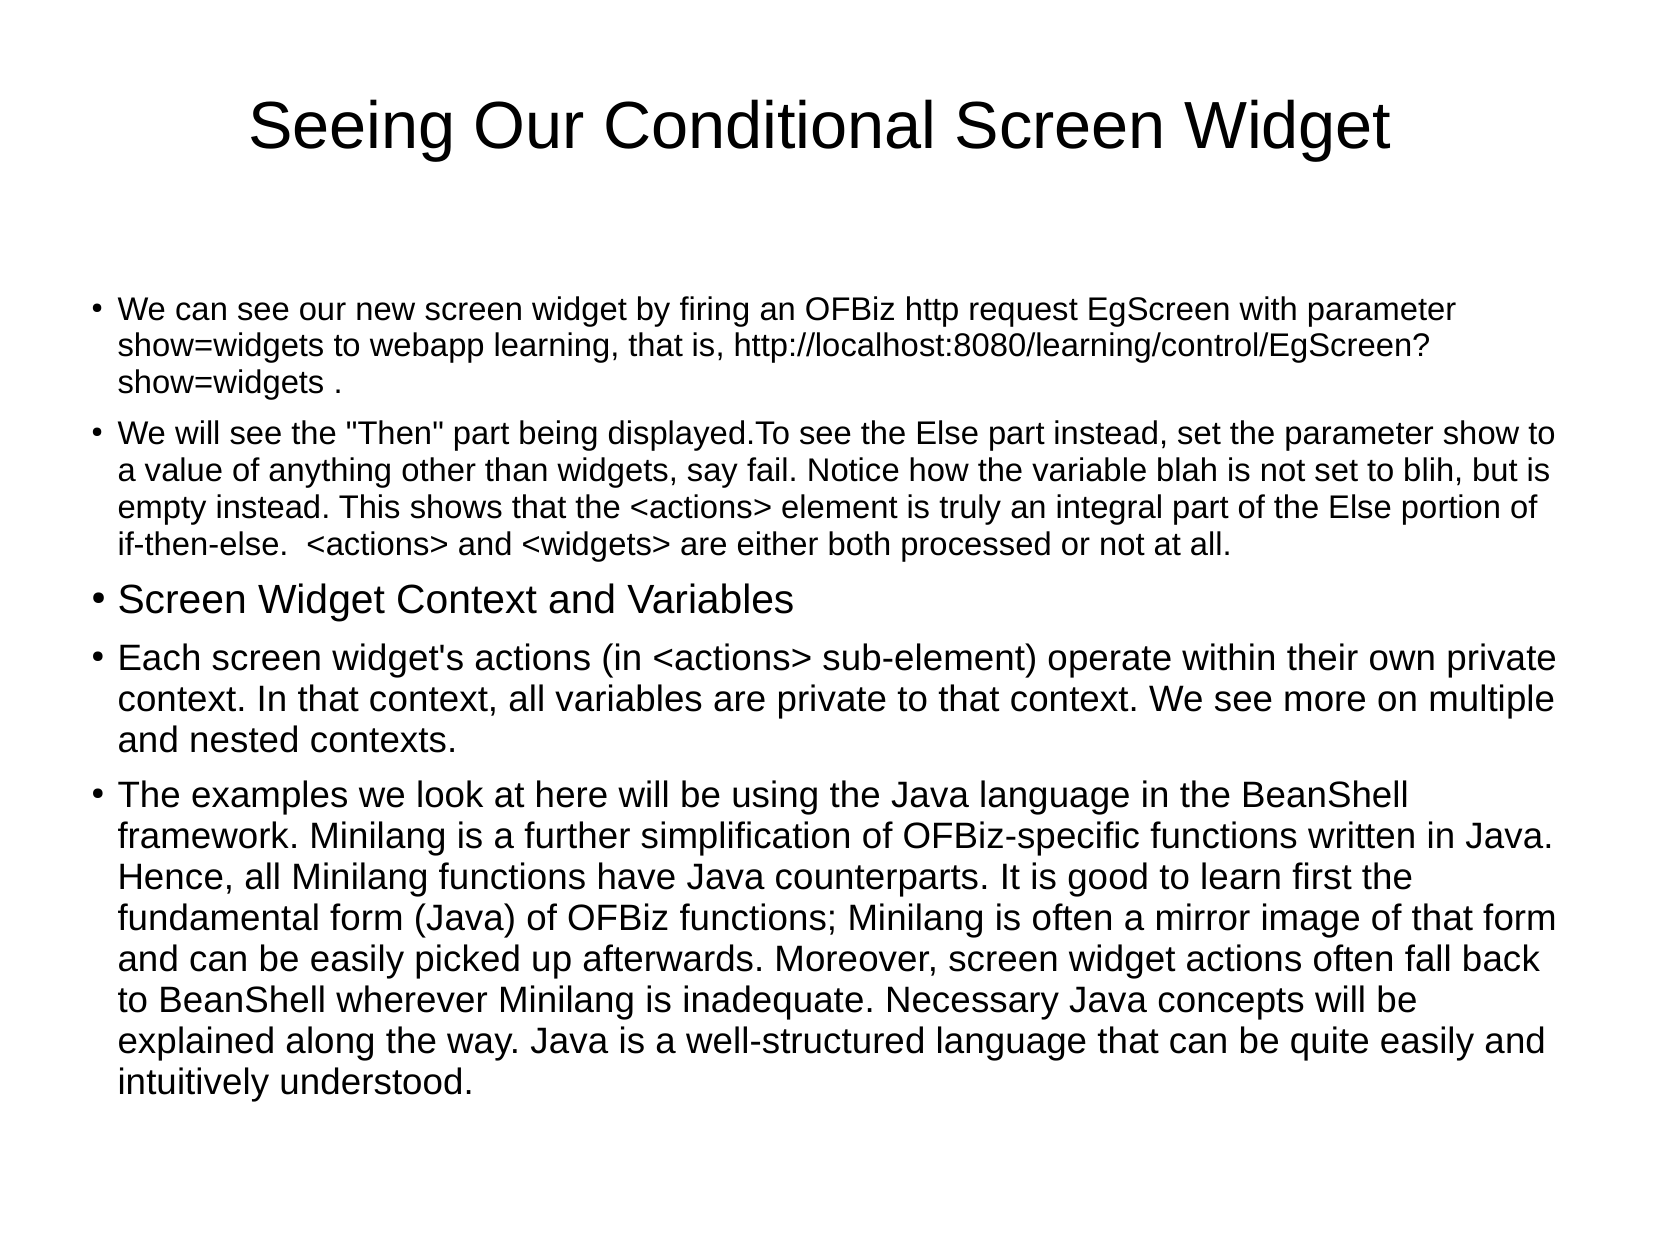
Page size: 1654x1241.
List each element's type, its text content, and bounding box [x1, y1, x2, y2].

text_box Seeing Our Conditional Screen Widget [177, 88, 1421, 187]
list We can see our new screen widget by firing an OFBiz http request EgScreen with parameter show=widgets to webapp learning, that is, http://localhost:8080/learning/control/EgScreen?show=widgets . We will see the "Then" part being displayed.To see the Else part instead, set the parameter show to a value of anything other than widgets, say fail. Notice how the variable blah is not set to blih, but is empty instead. This shows that the <actions> element is truly an integral part of the Else portion of if-then-else. <actions> and <widgets> are either both processed or not at all. Screen Widget Context and Variables Each screen widget's actions (in <actions> sub-element) operate within their own private context. In that context, all variables are private to that context. We see more on multiple and nested contexts. The examples we look at here will be using the Java language in the BeanShell framework. Minilang is a further simplification of OFBiz-specific functions written in Java. Hence, all Minilang functions have Java counterparts. It is good to learn first the fundamental form (Java) of OFBiz functions; Minilang is often a mirror image of that form and can be easily picked up afterwards. Moreover, screen widget actions often fall back to BeanShell wherever Minilang is inadequate. Necessary Java concepts will be explained along the way. Java is a well-structured language that can be quite easily and intuitively understood. [82, 290, 1571, 1109]
